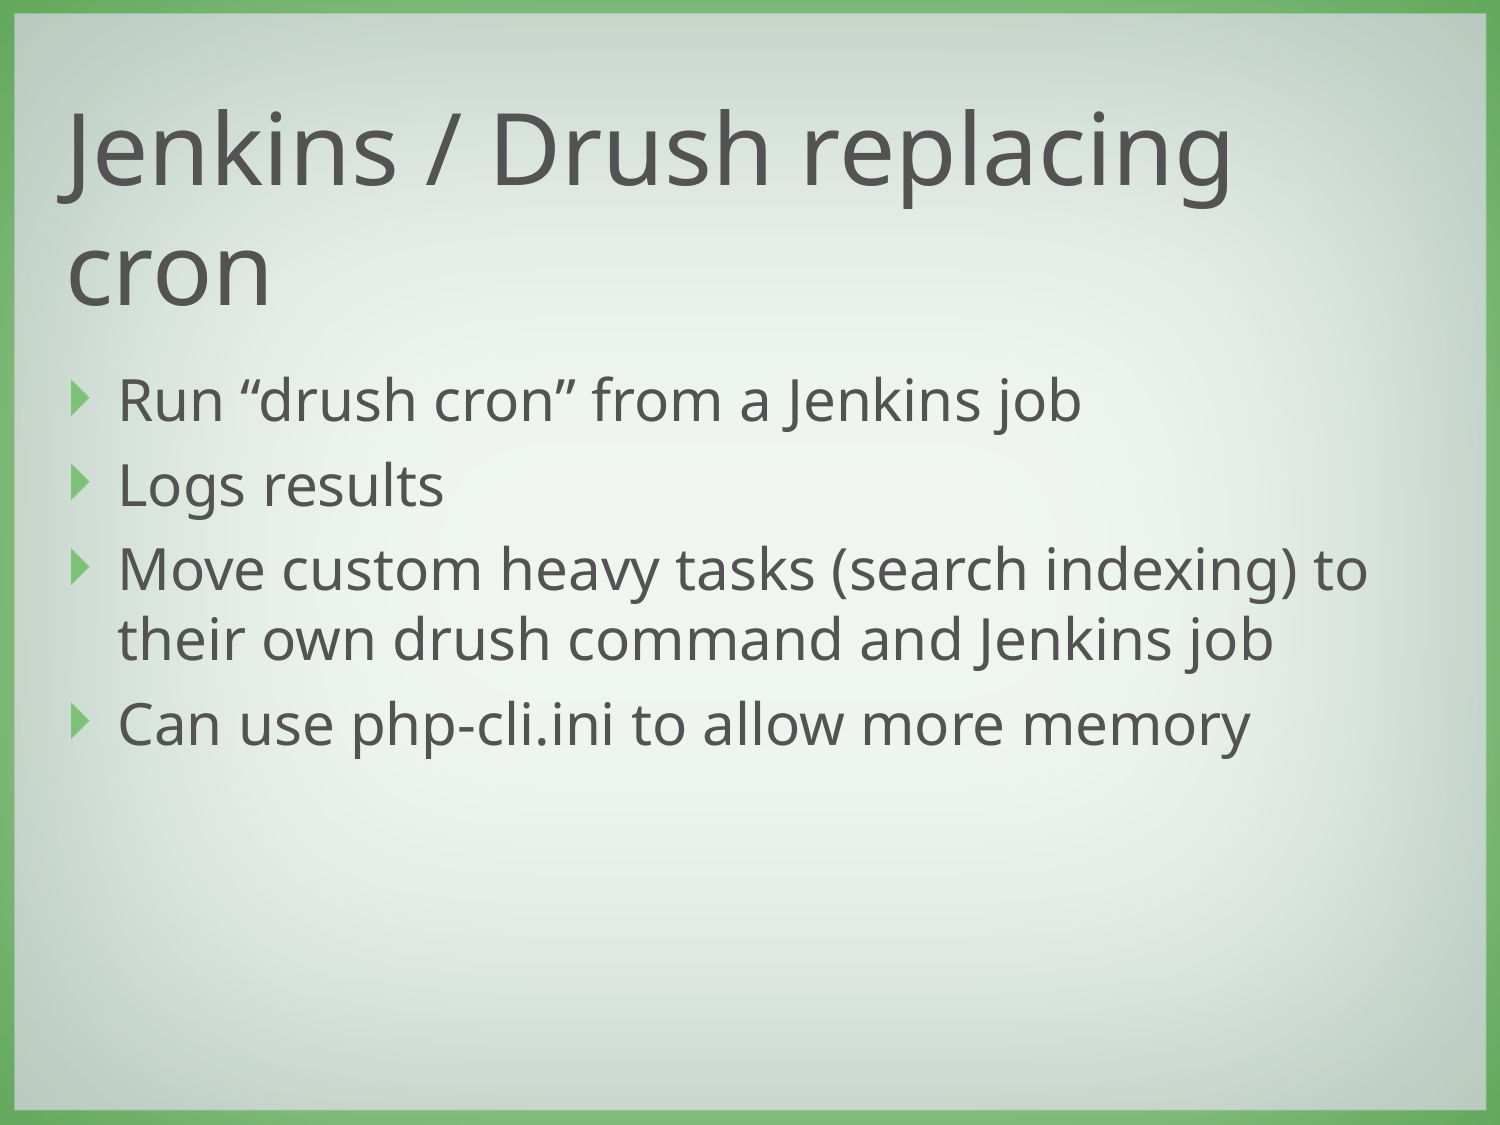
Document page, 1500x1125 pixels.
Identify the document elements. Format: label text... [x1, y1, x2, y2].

list Run “drush cron” from a Jenkins job Logs results Move custom heavy tasks (search indexing) to their own drush command and Jenkins job Can use php-cli.ini to allow more memory [46, 355, 1453, 1006]
picture [0, 0, 1500, 1125]
title Jenkins / Drush replacing cron [50, 78, 1457, 334]
